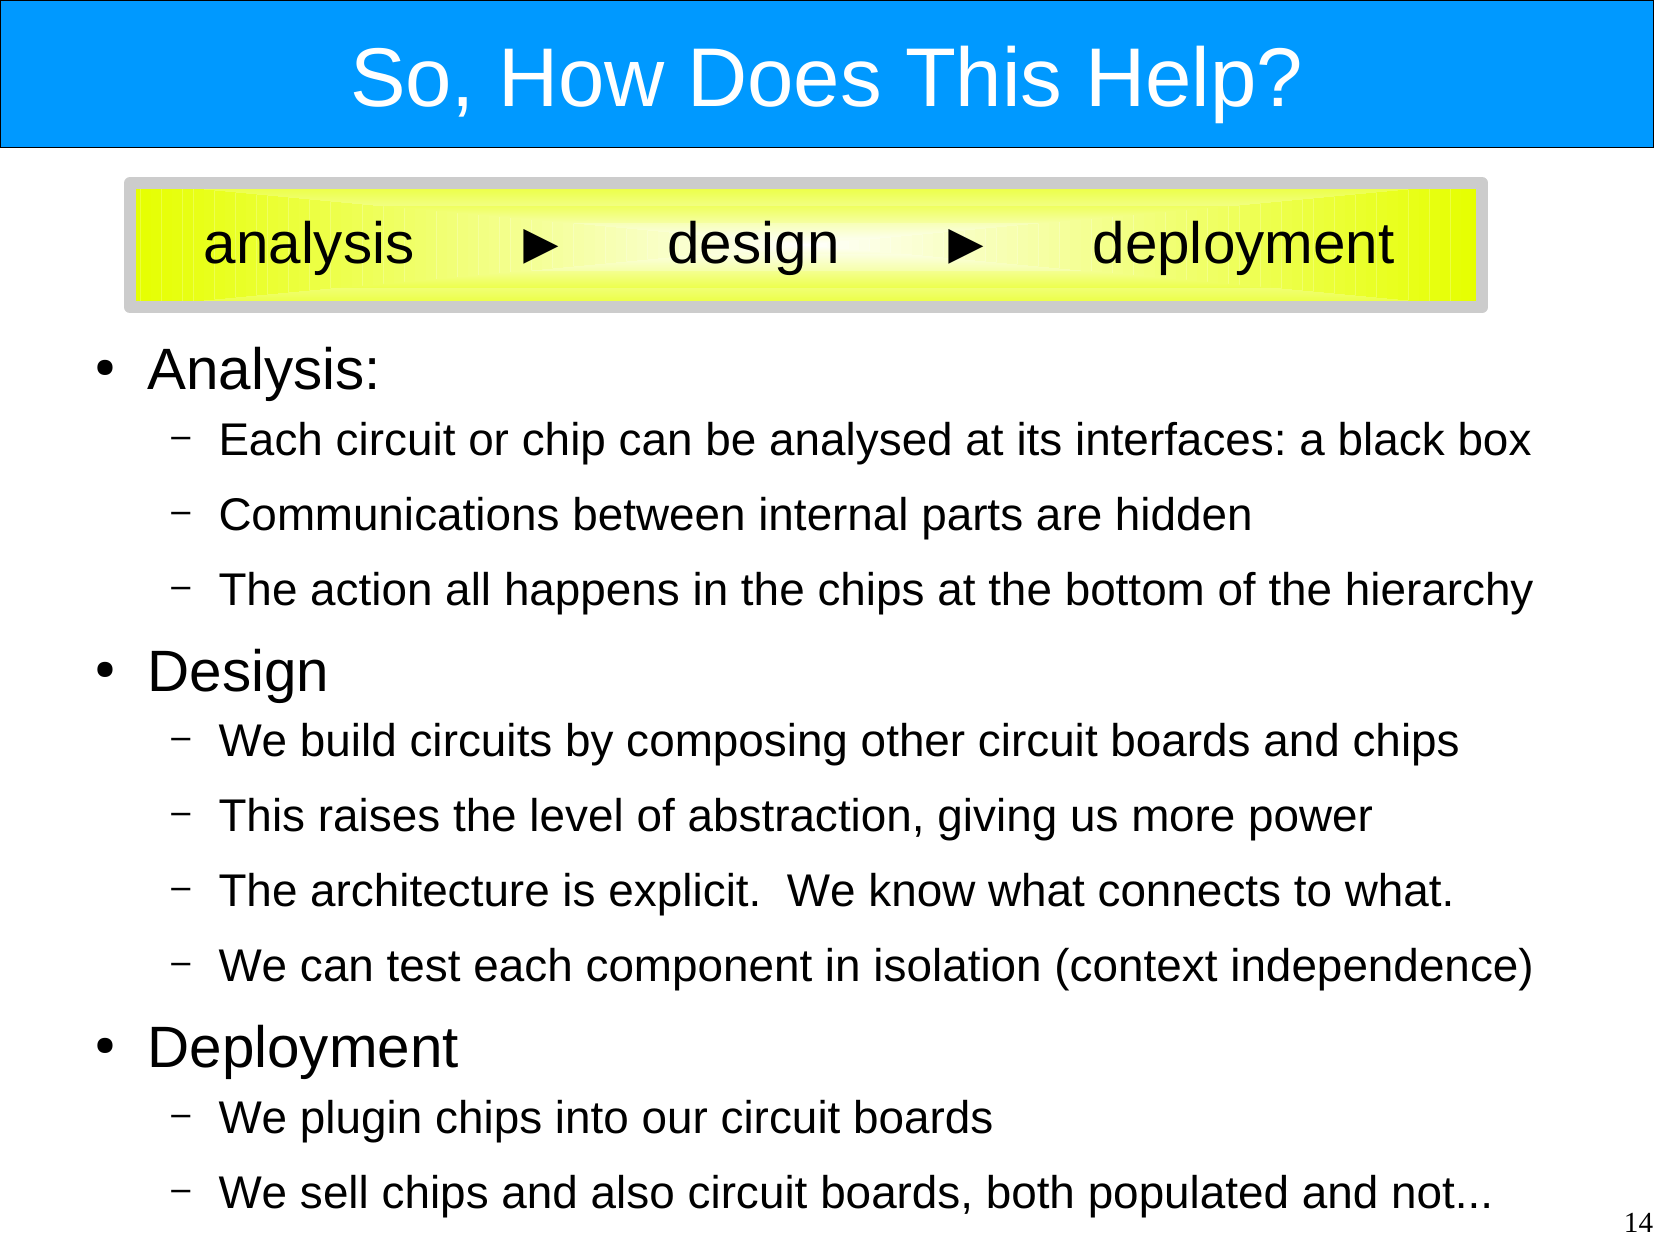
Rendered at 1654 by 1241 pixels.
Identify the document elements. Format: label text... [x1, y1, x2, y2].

title So, How Does This Help? [82, 13, 1571, 142]
text_box analysis ► design ► deployment [171, 203, 1465, 284]
list Analysis: Each circuit or chip can be analysed at its interfaces: a black box Communications between internal parts are hidden The action all happens in the chips at the bottom of the hierarchy Design We build circuits by composing other circuit boards and chips This raises the level of abstraction, giving us more power The architecture is explicit. We know what connects to what. We can test each component in isolation (context independence) Deployment We plugin chips into our circuit boards We sell chips and also circuit boards, both populated and not... [76, 336, 1565, 1219]
text_box [129, 183, 1483, 308]
